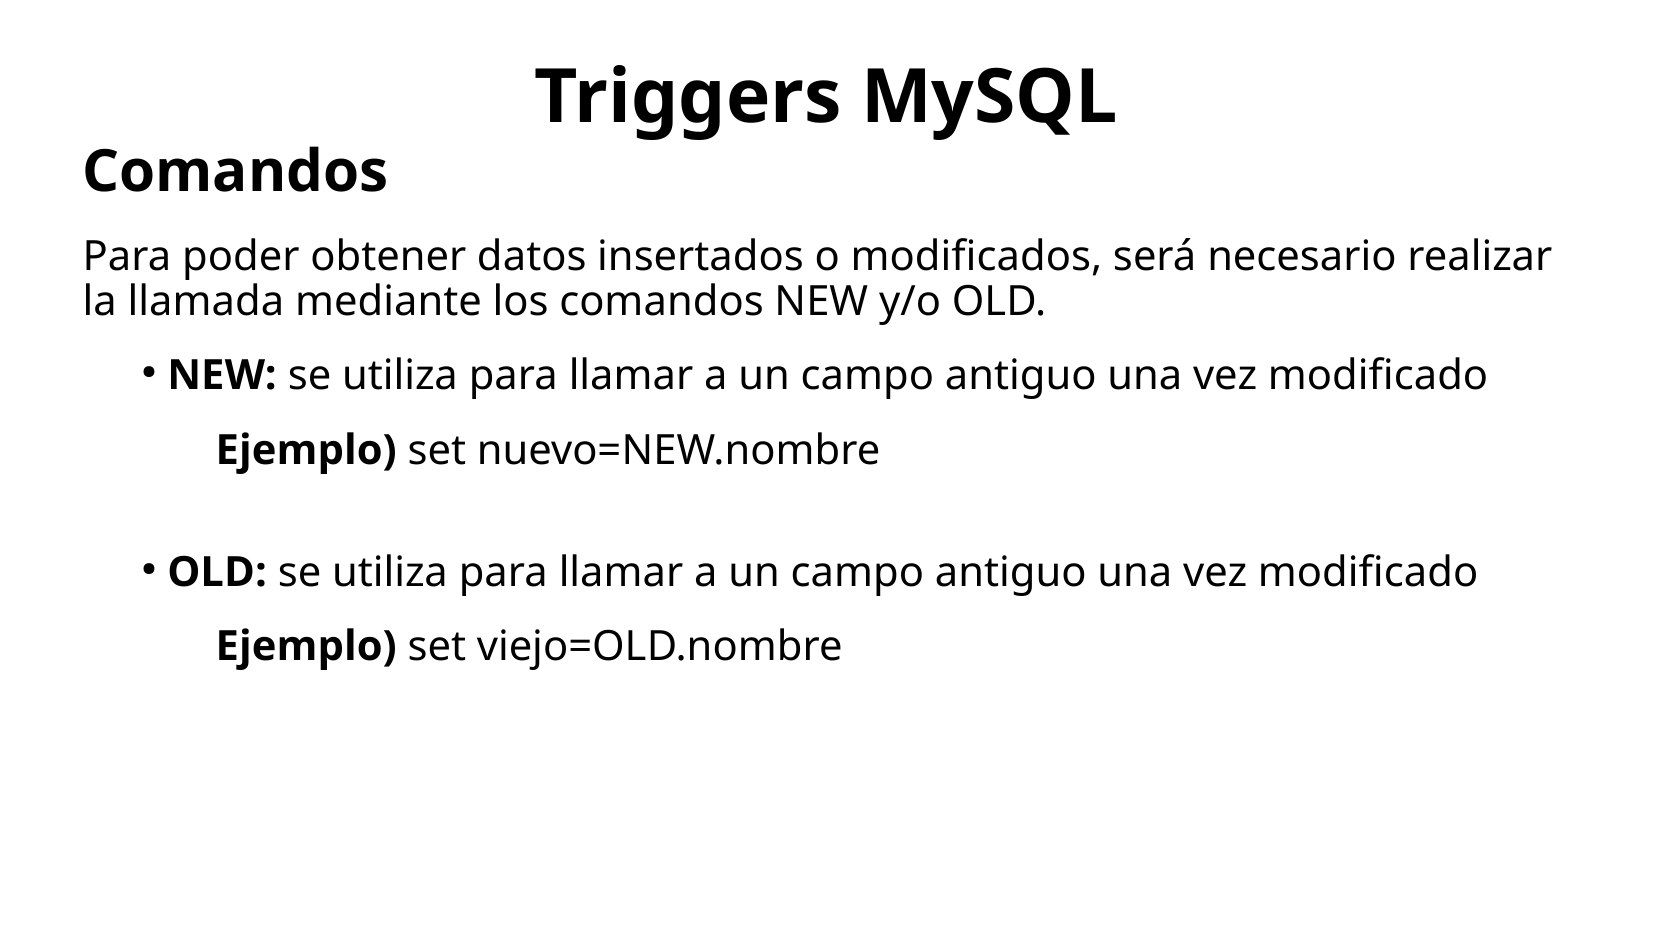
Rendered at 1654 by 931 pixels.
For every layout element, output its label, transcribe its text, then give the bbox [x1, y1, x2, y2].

list Comandos Para poder obtener datos insertados o modificados, será necesario realizar la llamada mediante los comandos NEW y/o OLD. NEW: se utiliza para llamar a un campo antiguo una vez modificado Ejemplo) set nuevo=NEW.nombre OLD: se utiliza para llamar a un campo antiguo una vez modificado Ejemplo) set viejo=OLD.nombre [82, 141, 1595, 851]
title Triggers MySQL [82, 37, 1571, 141]
